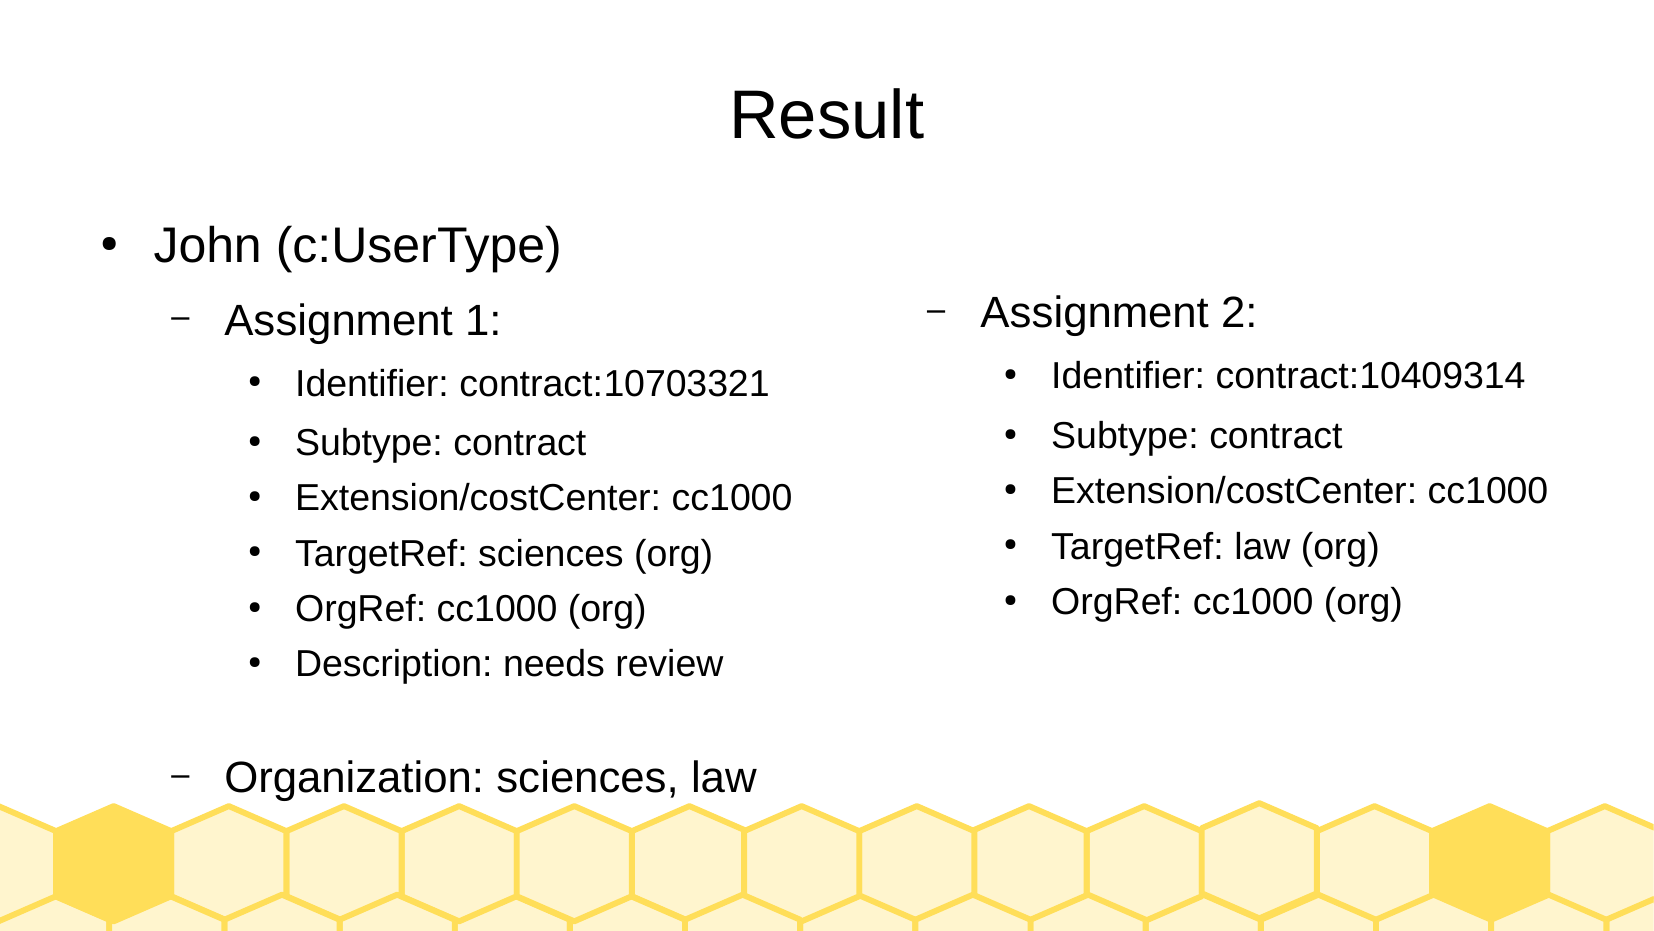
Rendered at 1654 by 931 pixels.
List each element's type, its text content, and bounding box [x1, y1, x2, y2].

list John (c:UserType) Assignment 1: Identifier: contract:10703321 Subtype: contract Extension/costCenter: cc1000 TargetRef: sciences (org) OrgRef: cc1000 (org) Description: needs review Organization: sciences, law [82, 217, 827, 827]
list Assignment 2: Identifier: contract:10409314 Subtype: contract Extension/costCenter: cc1000 TargetRef: law (org) OrgRef: cc1000 (org) [838, 210, 1583, 751]
title Result [82, 37, 1571, 193]
